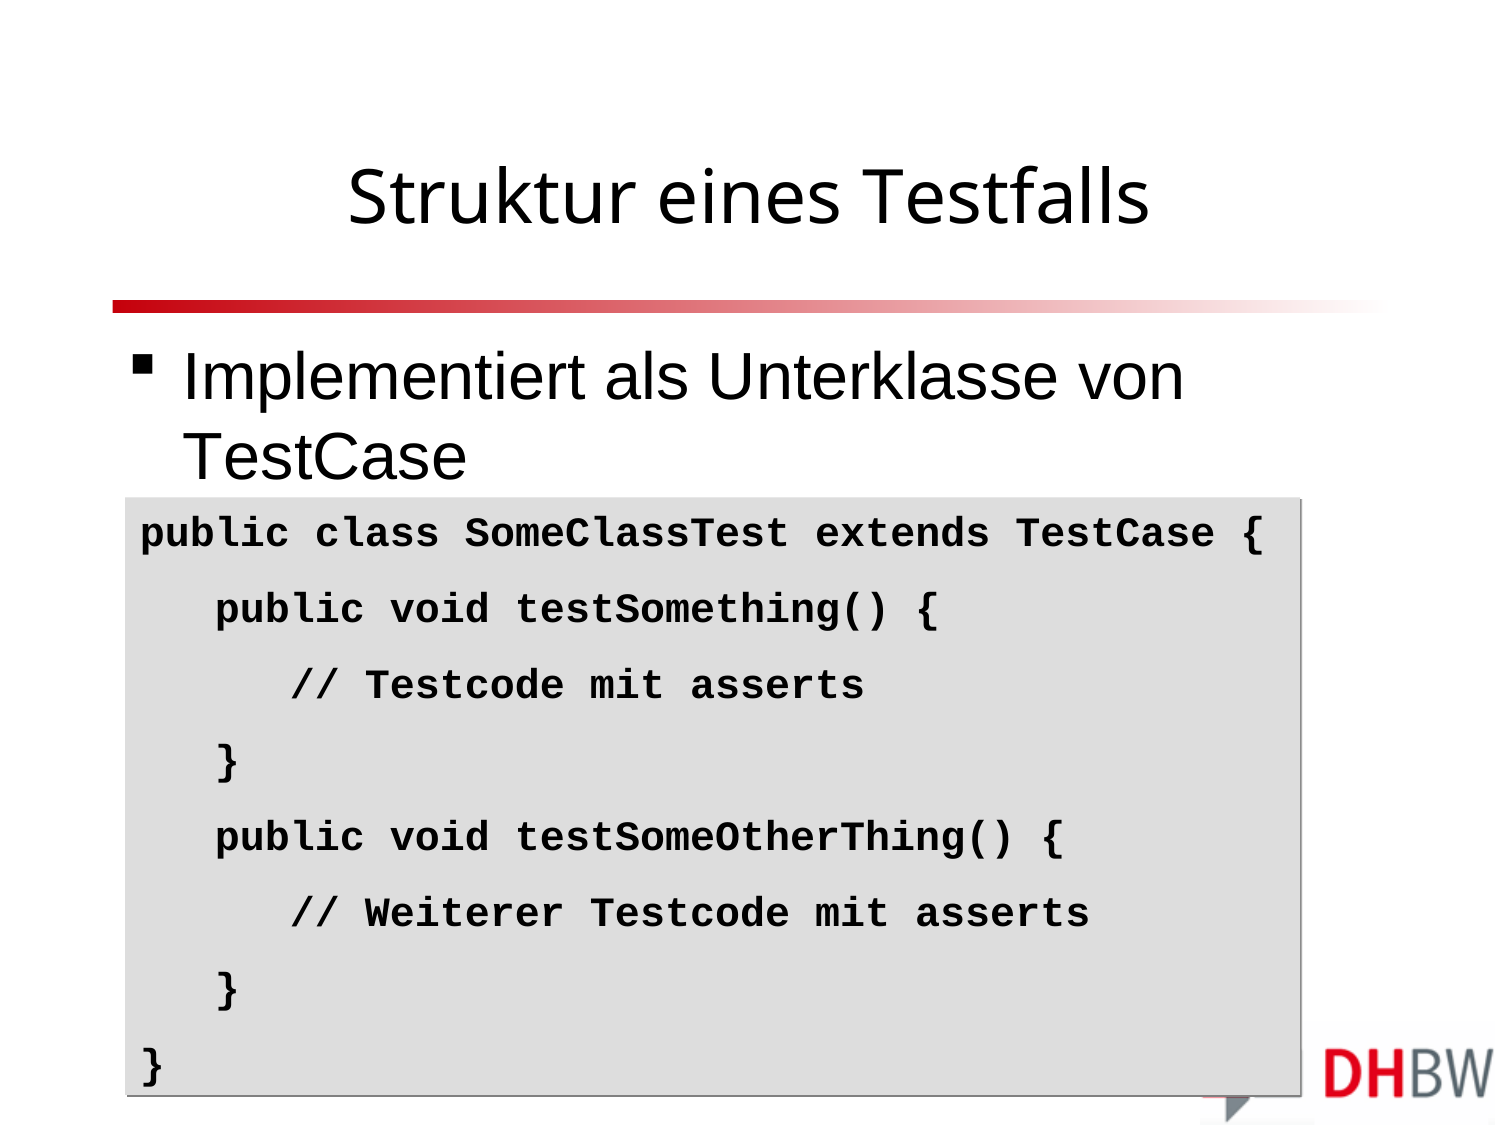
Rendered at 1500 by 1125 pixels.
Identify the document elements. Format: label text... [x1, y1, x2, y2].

picture [1200, 1021, 1495, 1125]
title Struktur eines Testfalls [112, 99, 1388, 288]
text_box public class SomeClassTest extends TestCase { public void testSomething() { // Testcode mit asserts } public void testSomeOtherThing() { // Weiterer Testcode mit asserts } } [125, 497, 1301, 1095]
list Implementiert als Unterklasse von TestCase [112, 324, 1388, 1051]
